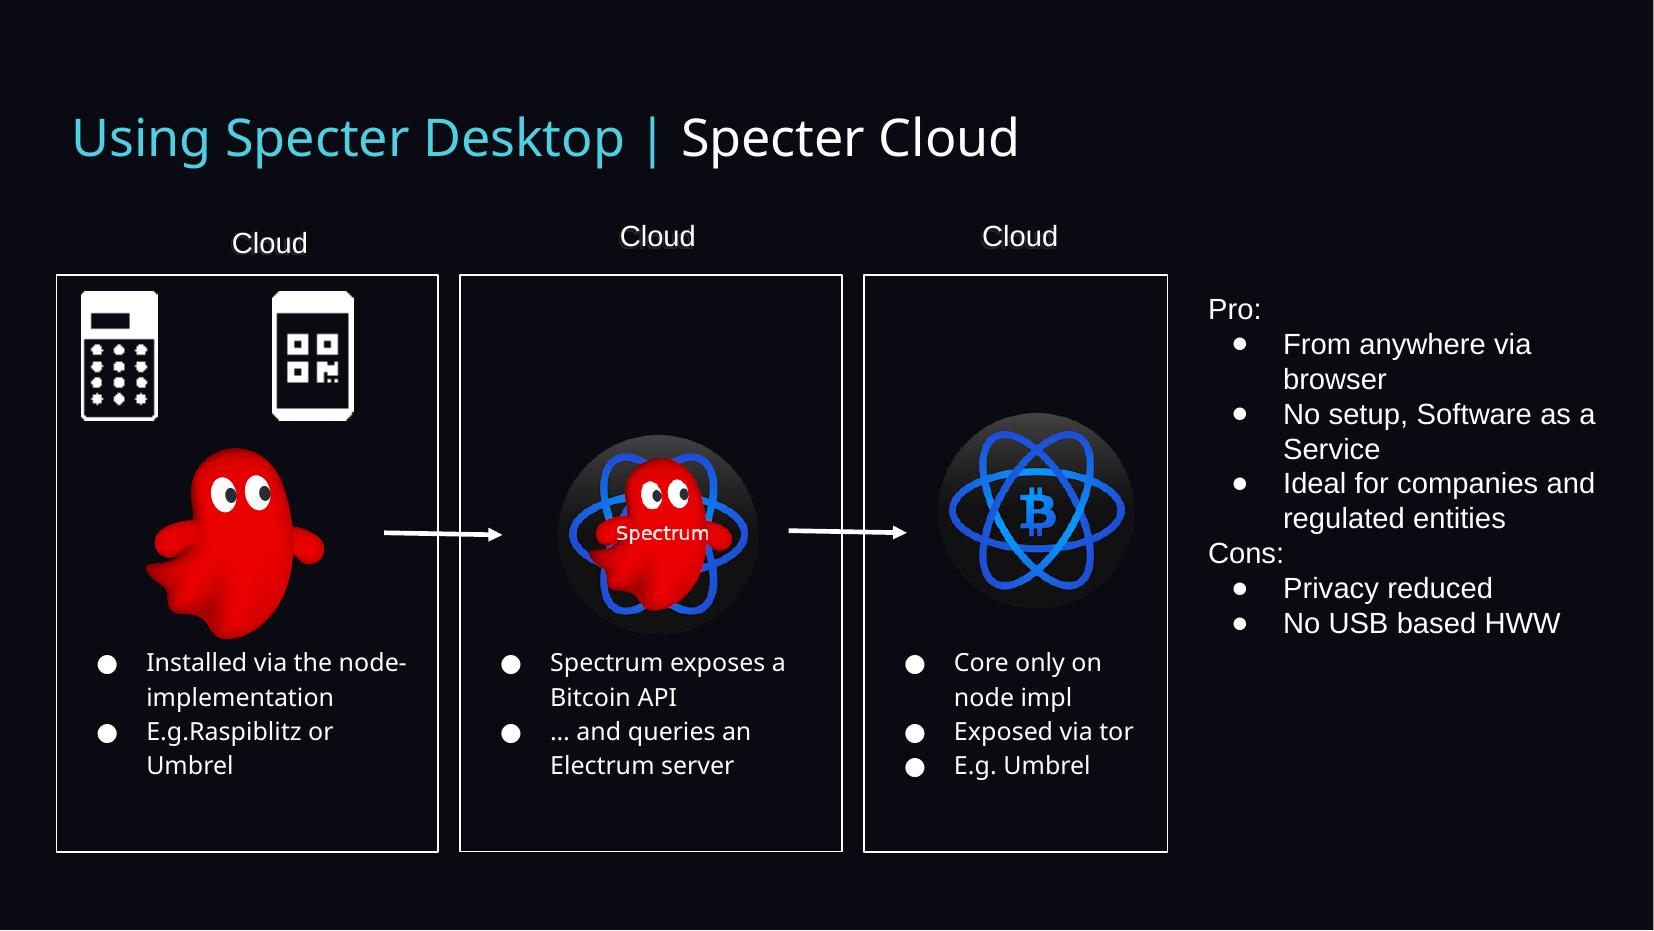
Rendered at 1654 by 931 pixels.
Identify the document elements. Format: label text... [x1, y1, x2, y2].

picture [558, 434, 758, 634]
text_box Cloud [878, 202, 1162, 268]
text_box Pro: From anywhere via browser No setup, Software as a Service Ideal for companies and regulated entities Cons: Privacy reduced No USB based HWW [1193, 275, 1623, 655]
list Installed via the node-implementation E.g.Raspiblitz or Umbrel [56, 275, 439, 852]
picture [938, 412, 1134, 608]
picture [81, 291, 158, 422]
picture [272, 291, 354, 422]
list Spectrum exposes a Bitcoin API … and queries an Electrum server [460, 275, 843, 852]
picture [128, 439, 337, 648]
list Core only on node impl Exposed via tor E.g. Umbrel [864, 275, 1168, 852]
text_box Cloud [128, 209, 412, 275]
text_box Cloud [516, 202, 800, 268]
title Using Specter Desktop | Specter Cloud [56, 80, 1598, 184]
